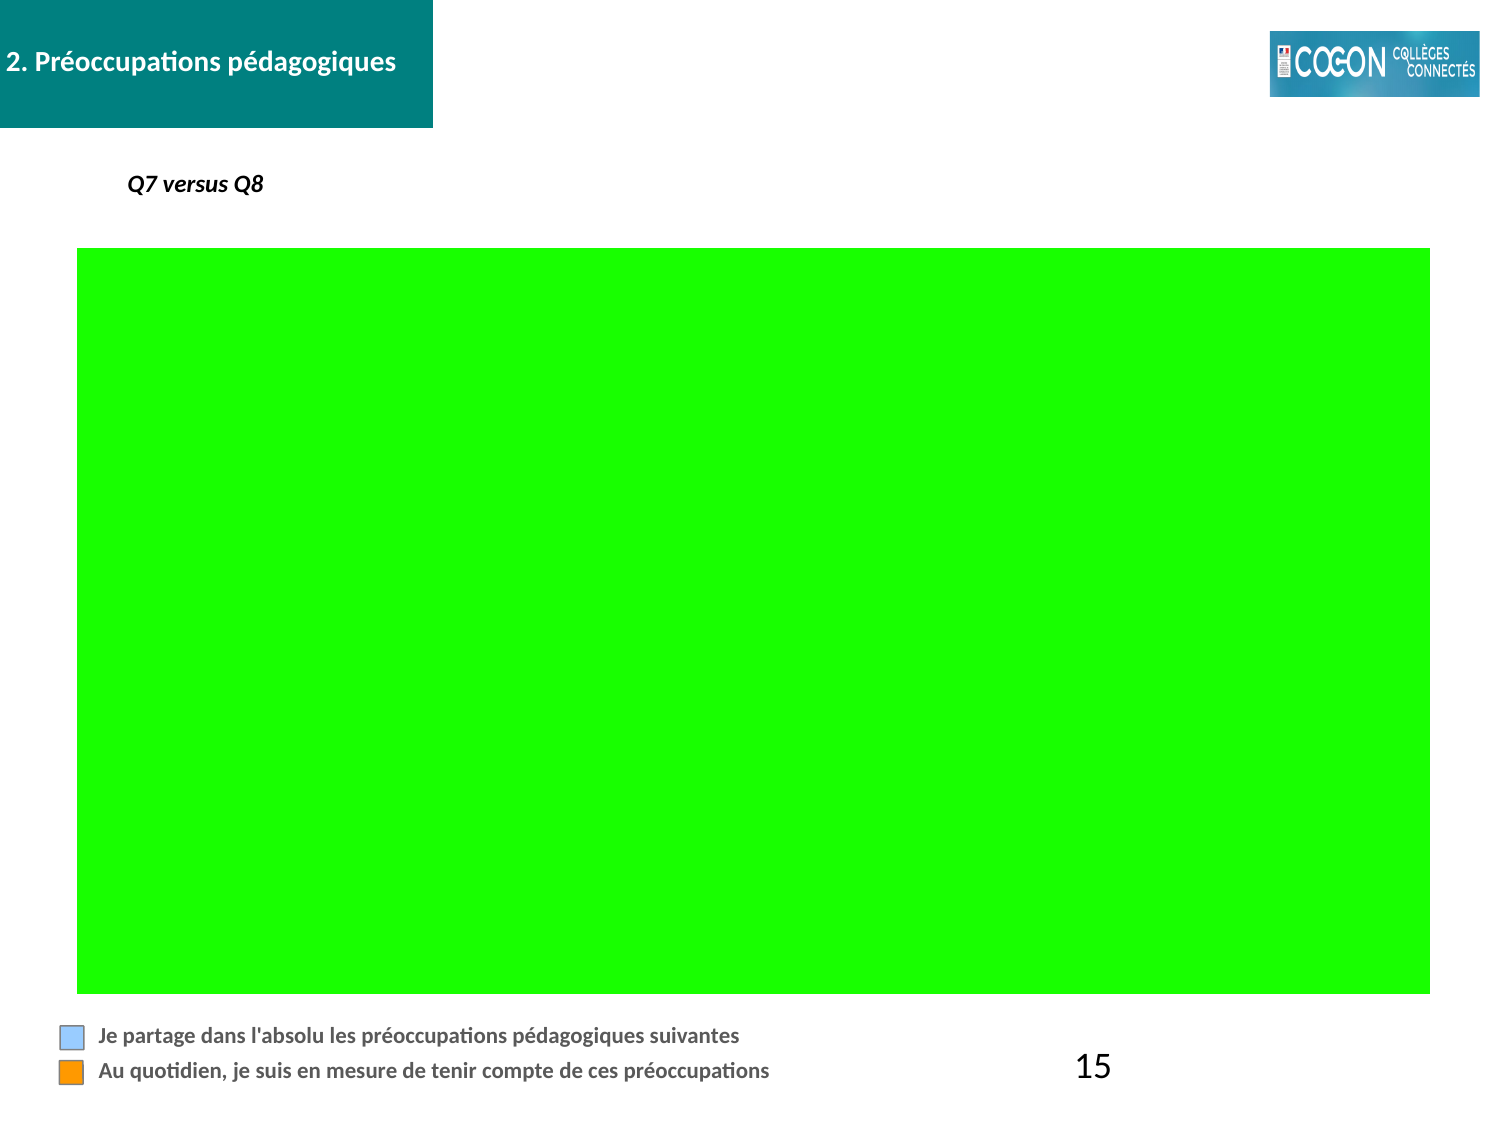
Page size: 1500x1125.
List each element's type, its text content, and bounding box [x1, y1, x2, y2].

text_box Je partage dans l'absolu les préoccupations pédagogiques suivantes [83, 1017, 805, 1052]
text_box [60, 1025, 83, 1050]
text_box Au quotidien, je suis en mesure de tenir compte de ces préoccupations [83, 1052, 815, 1094]
text_box [59, 1060, 84, 1085]
text_box Q7 versus Q8 [112, 166, 1407, 246]
picture [1269, 31, 1480, 97]
text_box 2. Préoccupations pédagogiques [0, 0, 433, 128]
picture [77, 248, 1430, 994]
text_box <numéro> [1059, 1042, 1397, 1103]
